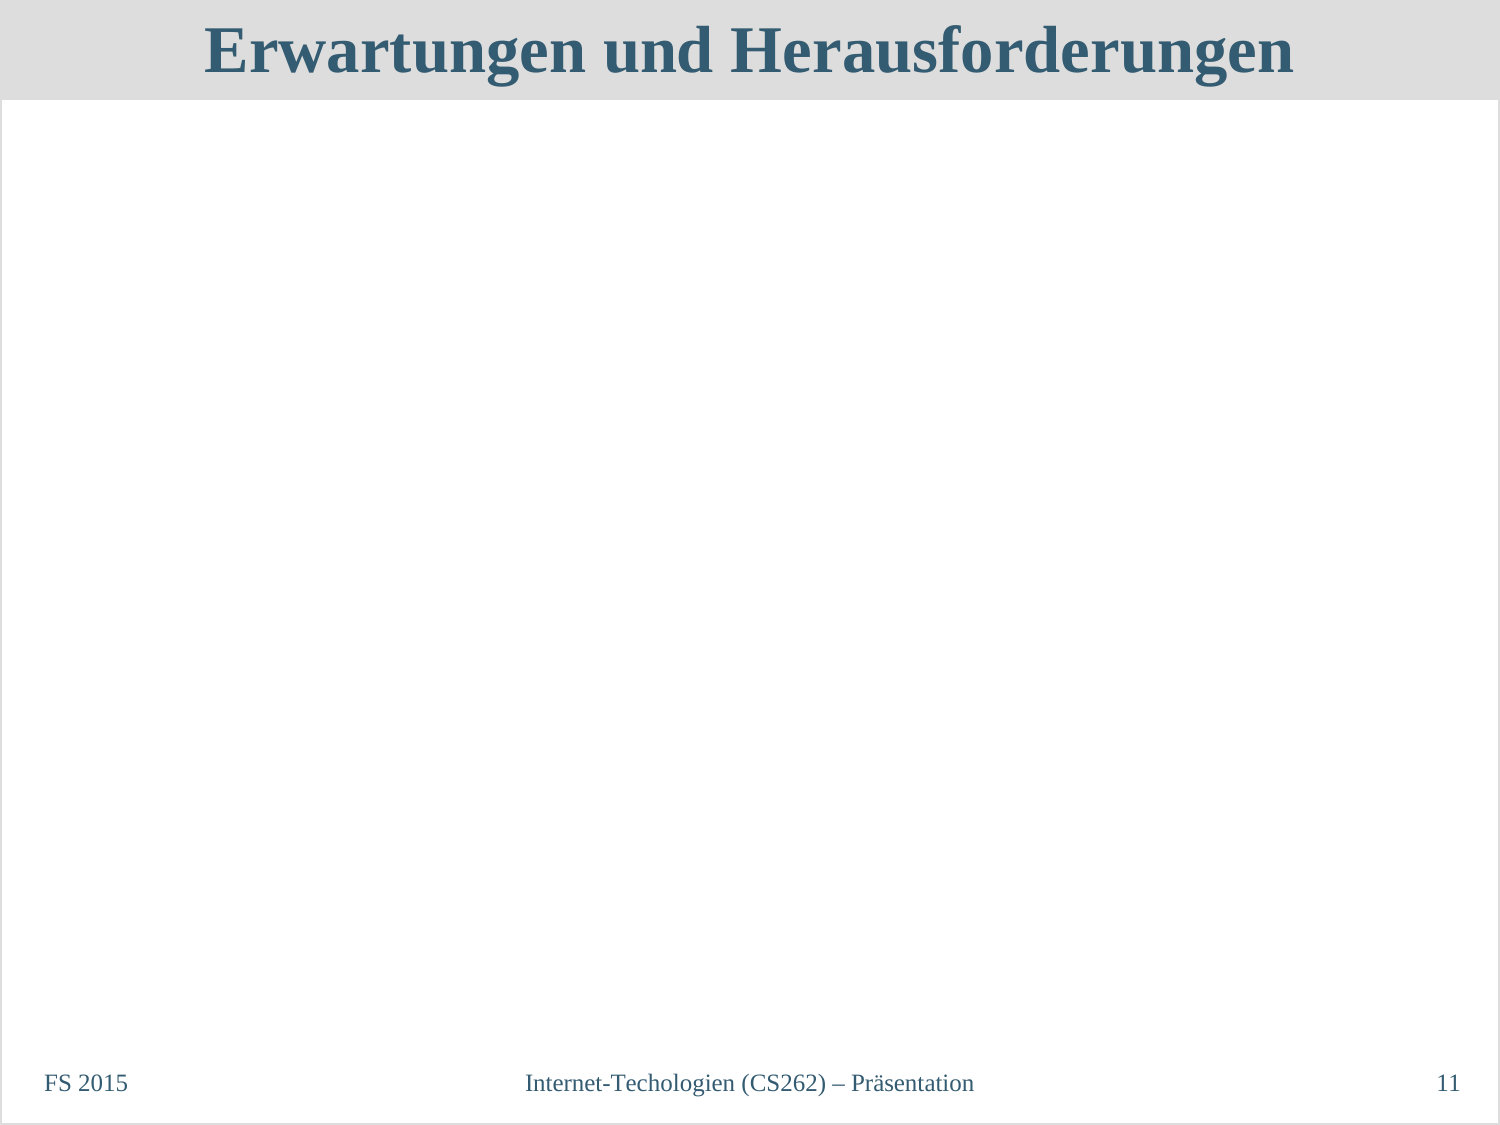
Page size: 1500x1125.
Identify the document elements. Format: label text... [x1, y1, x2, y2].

text_box <Nummer> [1375, 1058, 1477, 1097]
text_box Internet-Techologien (CS262) – Präsentation [300, 1058, 1201, 1107]
title Erwartungen und Herausforderungen [0, 0, 1500, 100]
text_box FS 2015 [29, 1058, 195, 1097]
